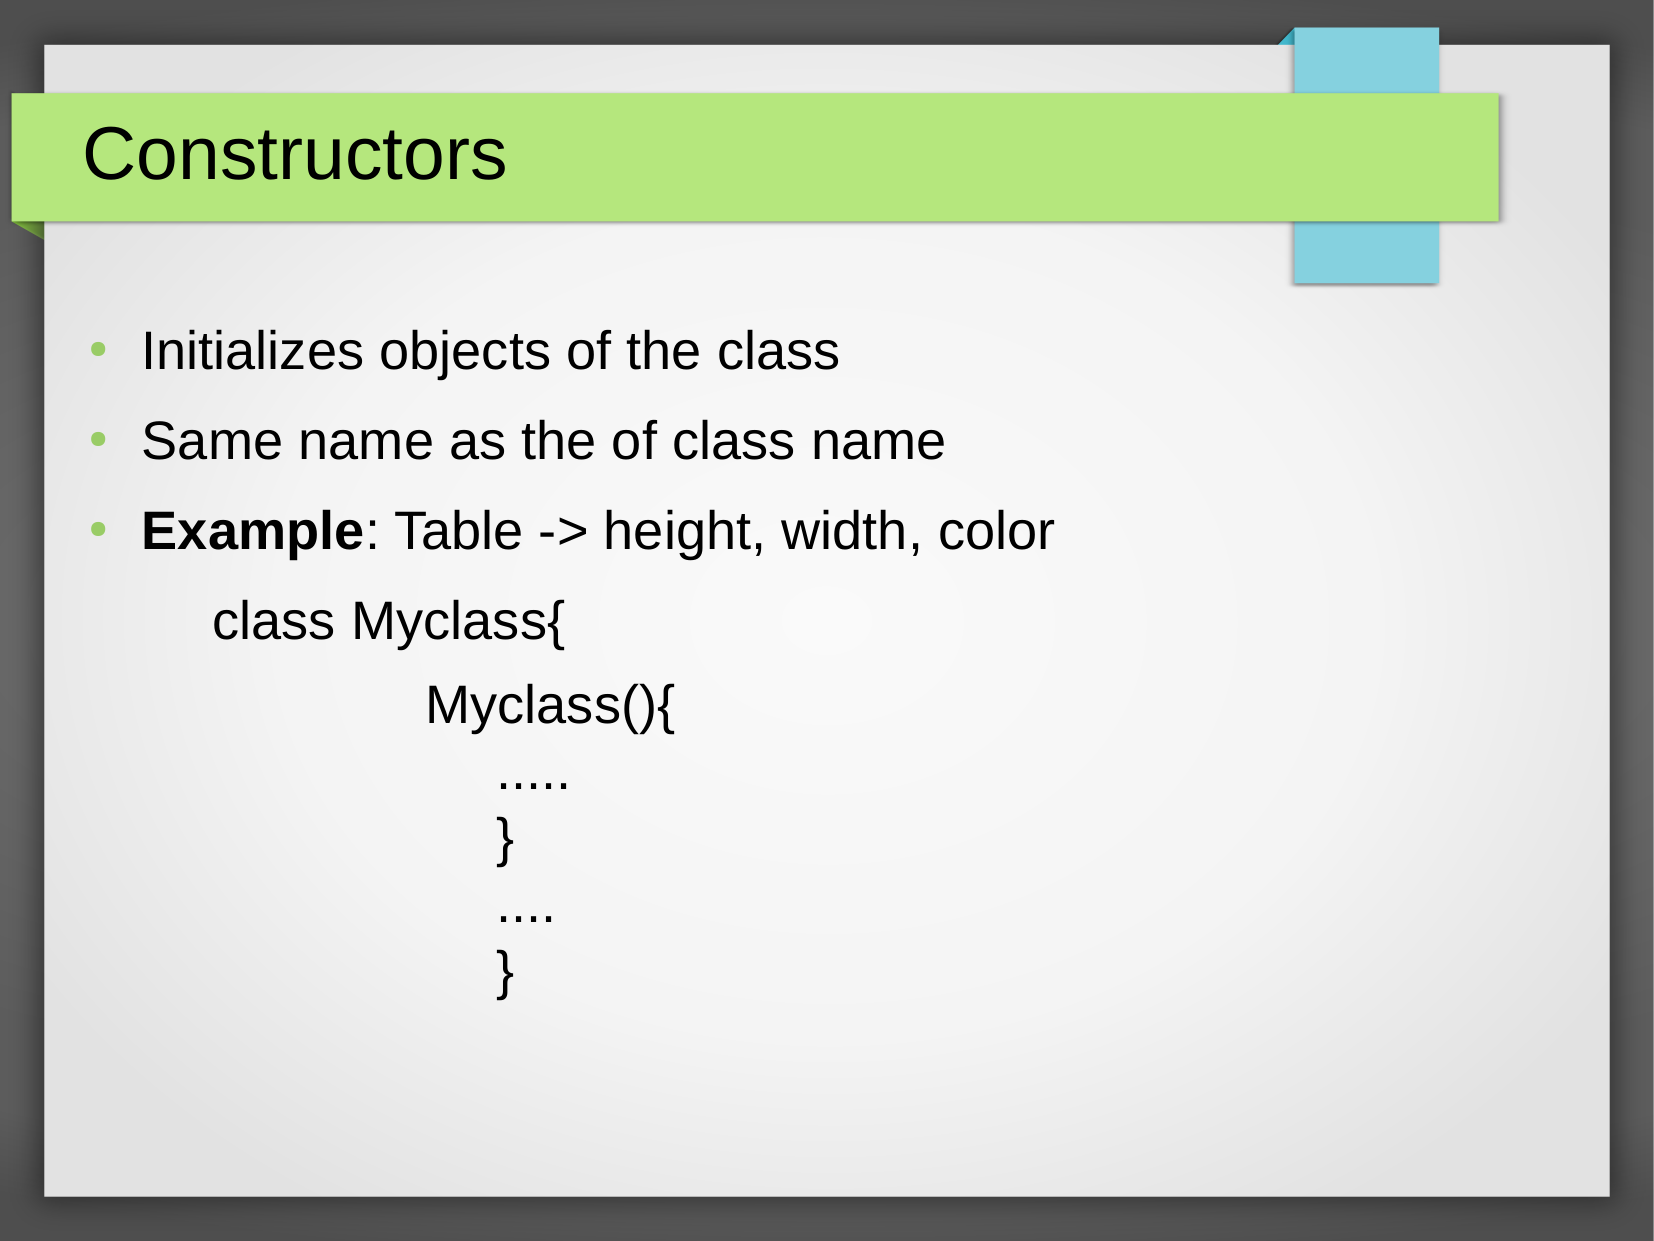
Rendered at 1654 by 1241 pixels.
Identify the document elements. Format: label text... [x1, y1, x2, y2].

title Constructors [82, 94, 1264, 213]
picture [0, 0, 1654, 1241]
list Initializes objects of the class Same name as the of class name Example: Table -> height, width, color class Myclass{ Myclass(){ ..... } .... } [70, 320, 1560, 1040]
